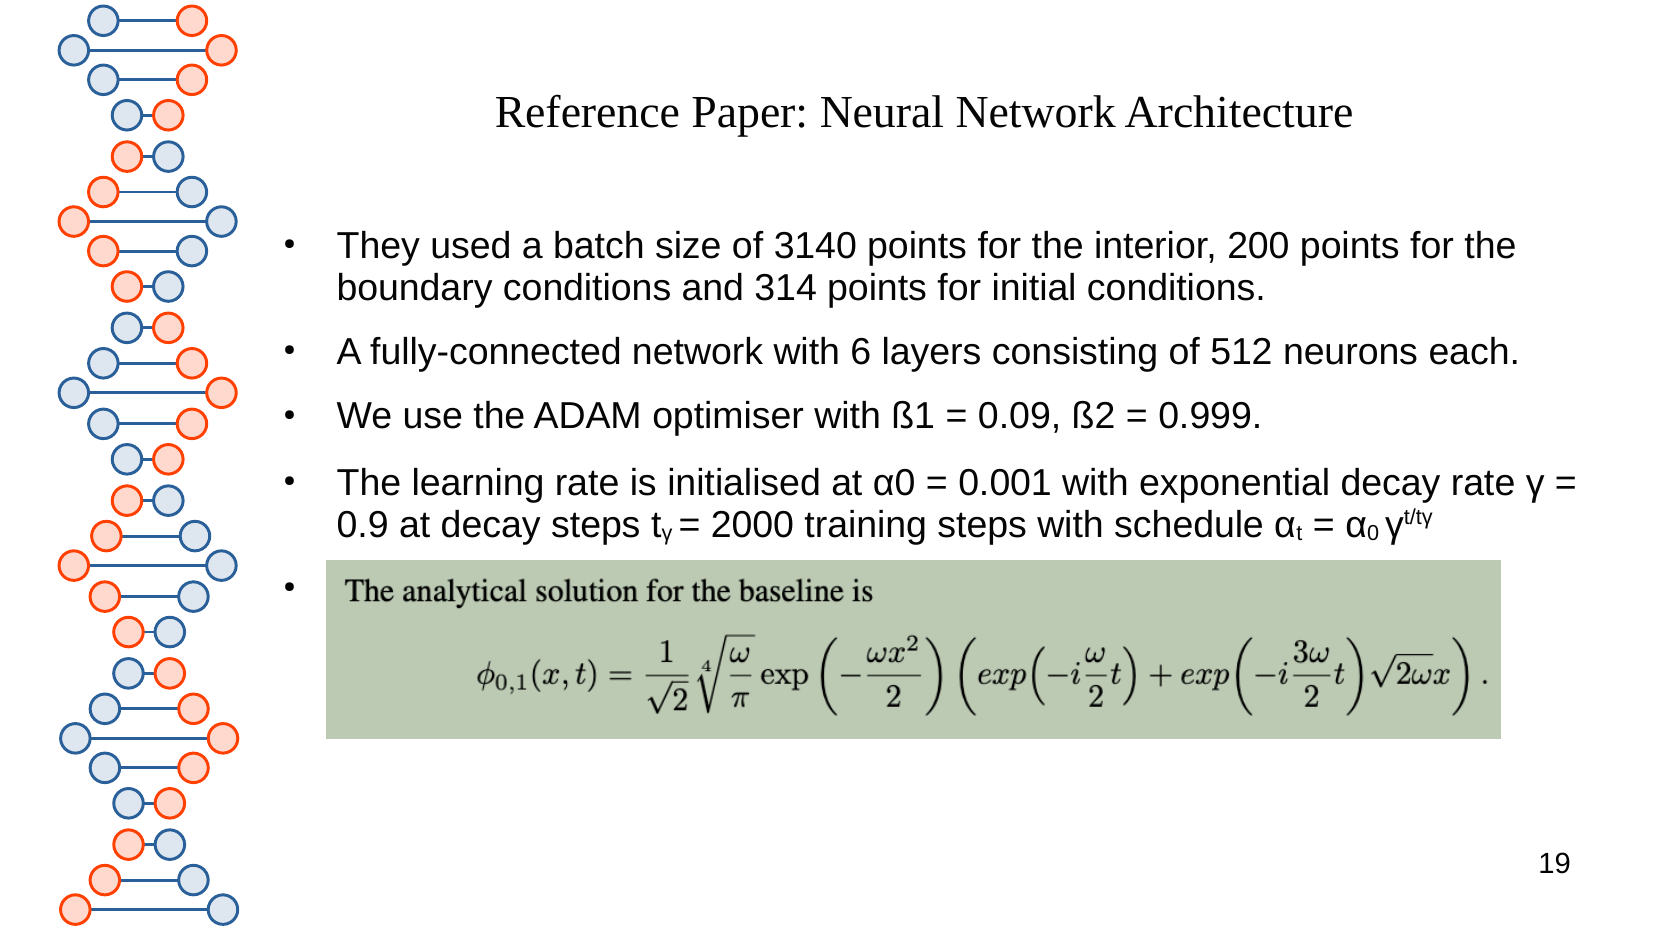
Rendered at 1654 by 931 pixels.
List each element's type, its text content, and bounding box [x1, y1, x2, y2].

list They used a batch size of 3140 points for the interior, 200 points for the boundary conditions and 314 points for initial conditions. A fully-connected network with 6 layers consisting of 512 neurons each. We use the ADAM optimiser with ß1 = 0.09, ß2 = 0.999. The learning rate is initialised at α0 = 0.001 with exponential decay rate γ = 0.9 at decay steps tγ = 2000 training steps with schedule αt = α0 γt/tγ [265, 224, 1595, 764]
picture [326, 560, 1501, 739]
title Reference Paper: Neural Network Architecture [265, 35, 1595, 189]
